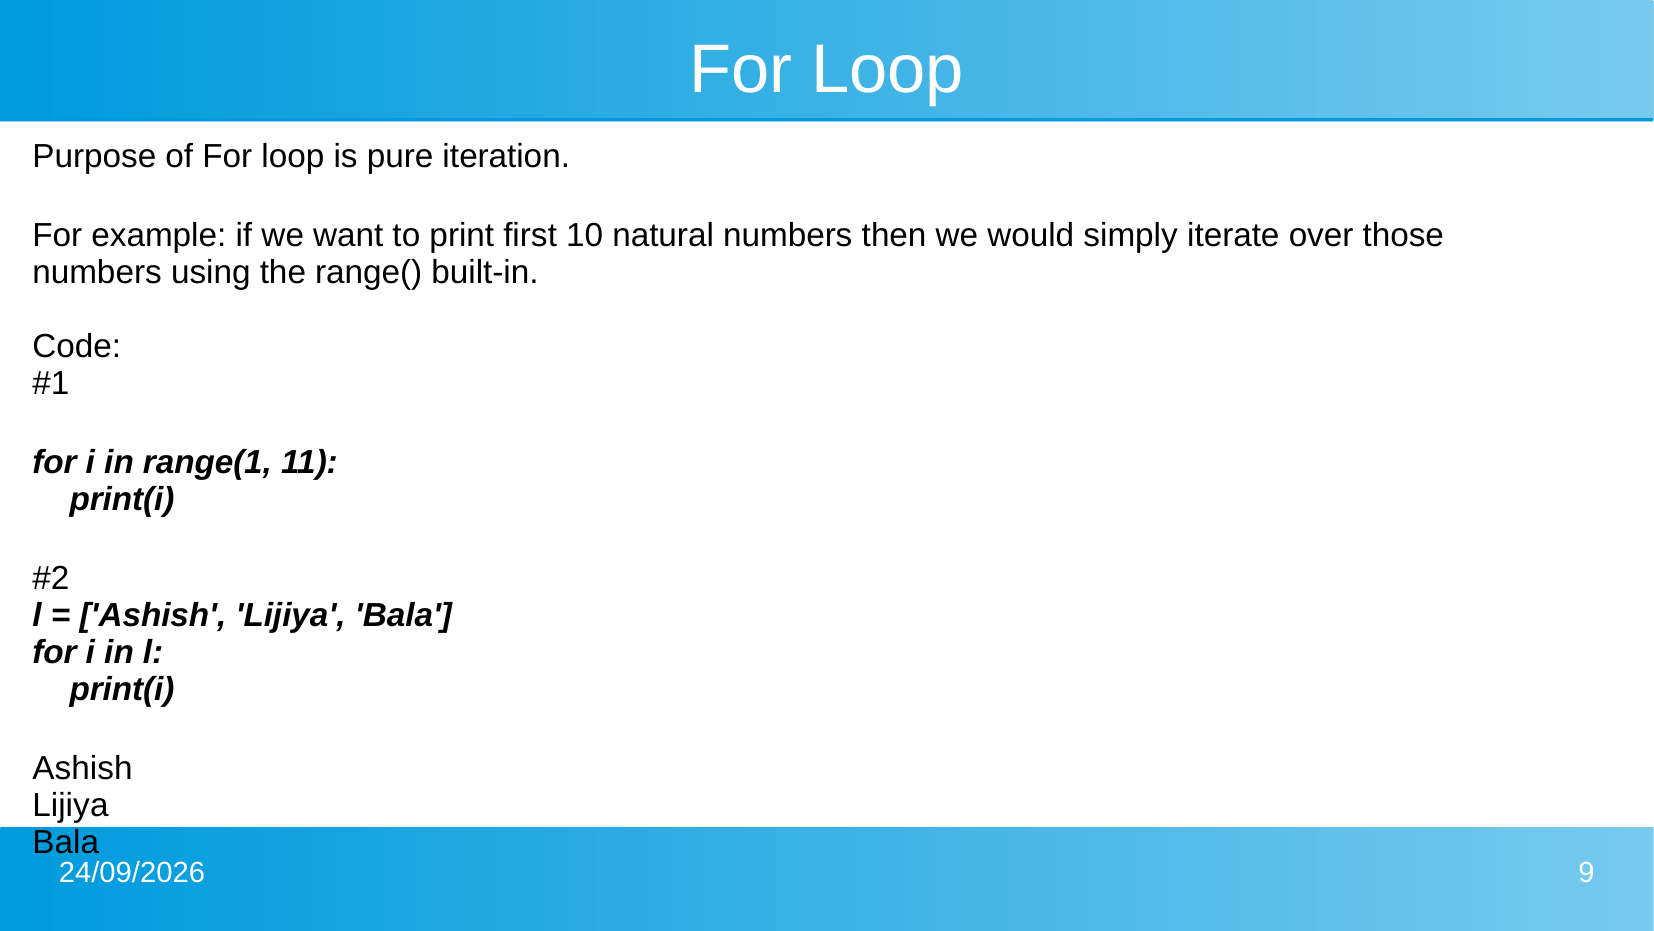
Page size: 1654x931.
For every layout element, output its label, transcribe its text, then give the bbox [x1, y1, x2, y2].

title For Loop [59, 29, 1595, 108]
text_box Purpose of For loop is pure iteration. For example: if we want to print first 10 natural numbers then we would simply iterate over those numbers using the range() built-in. Code: #1 for i in range(1, 11): print(i) #2 l = ['Ashish', 'Lijiya', 'Bala'] for i in l: print(i) Ashish Lijiya Bala [17, 129, 1583, 869]
